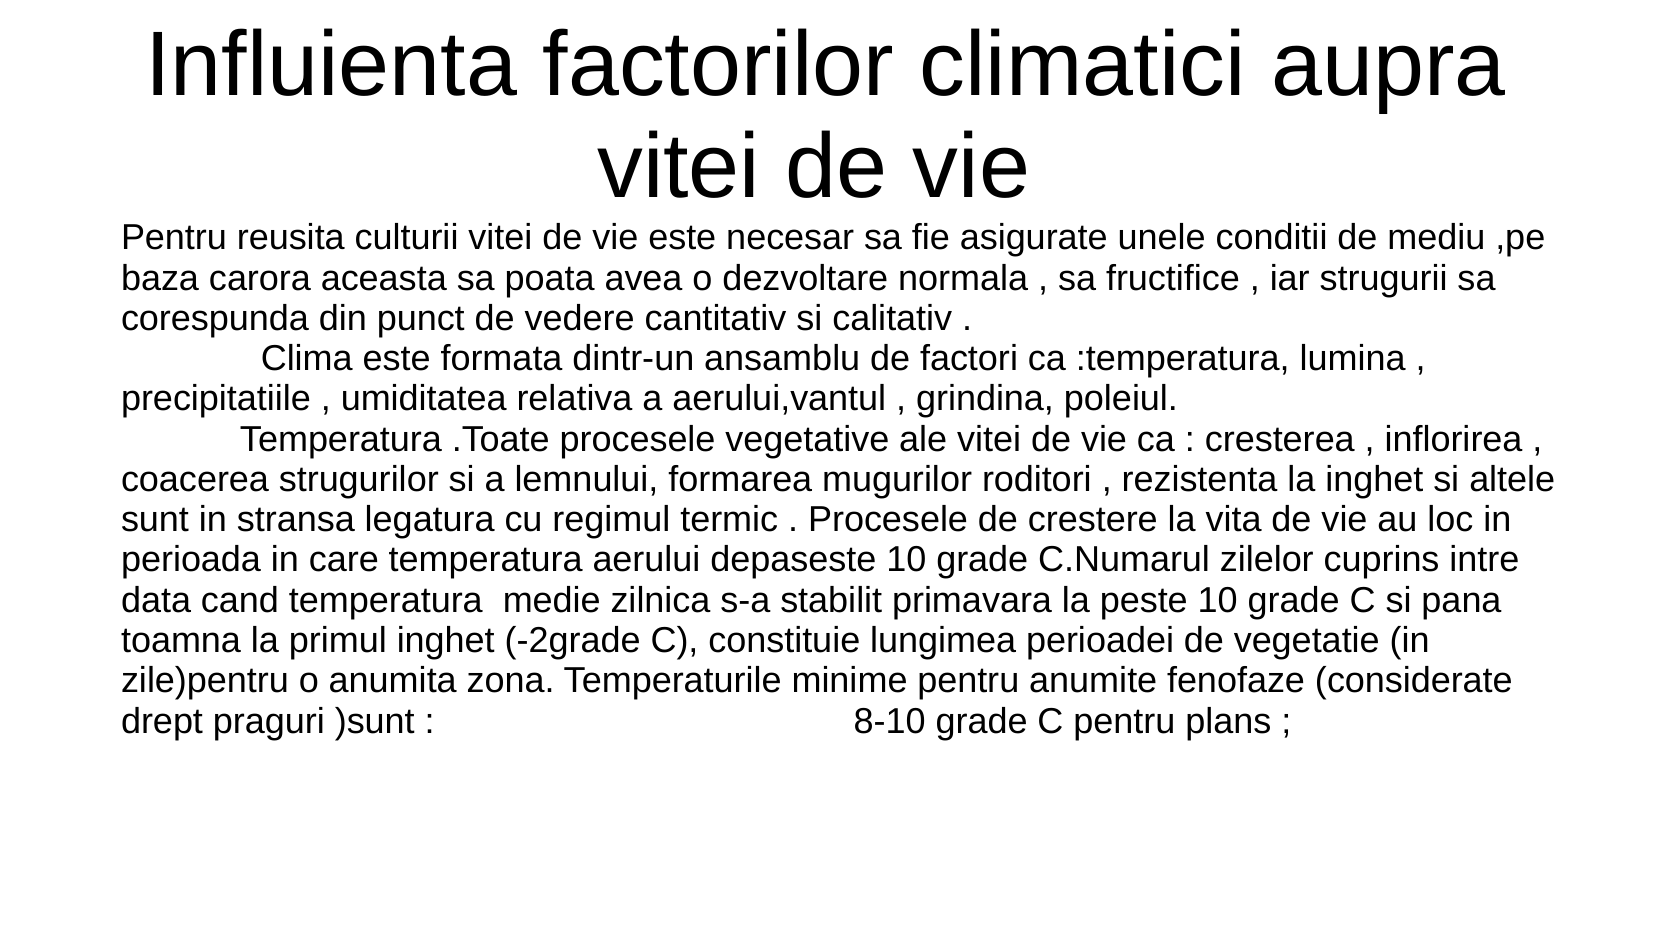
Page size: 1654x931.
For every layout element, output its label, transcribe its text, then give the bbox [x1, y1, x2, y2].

title Influienta factorilor climatici aupra vitei de vie [82, 12, 1571, 217]
list Pentru reusita culturii vitei de vie este necesar sa fie asigurate unele conditii de mediu ,pe baza carora aceasta sa poata avea o dezvoltare normala , sa fructifice , iar strugurii sa corespunda din punct de vedere cantitativ si calitativ . Clima este formata dintr-un ansamblu de factori ca :temperatura, lumina , precipitatiile , umiditatea relativa a aerului,vantul , grindina, poleiul. Temperatura .Toate procesele vegetative ale vitei de vie ca : cresterea , inflorirea , coacerea strugurilor si a lemnului, formarea mugurilor roditori , rezistenta la inghet si altele sunt in stransa legatura cu regimul termic . Procesele de crestere la vita de vie au loc in perioada in care temperatura aerului depaseste 10 grade C.Numarul zilelor cuprins intre data cand temperatura medie zilnica s-a stabilit primavara la peste 10 grade C si pana toamna la primul inghet (-2grade C), constituie lungimea perioadei de vegetatie (in zile)pentru o anumita zona. Temperaturile minime pentru anumite fenofaze (considerate drept praguri )sunt : 8-10 grade C pentru plans ; [82, 217, 1571, 757]
